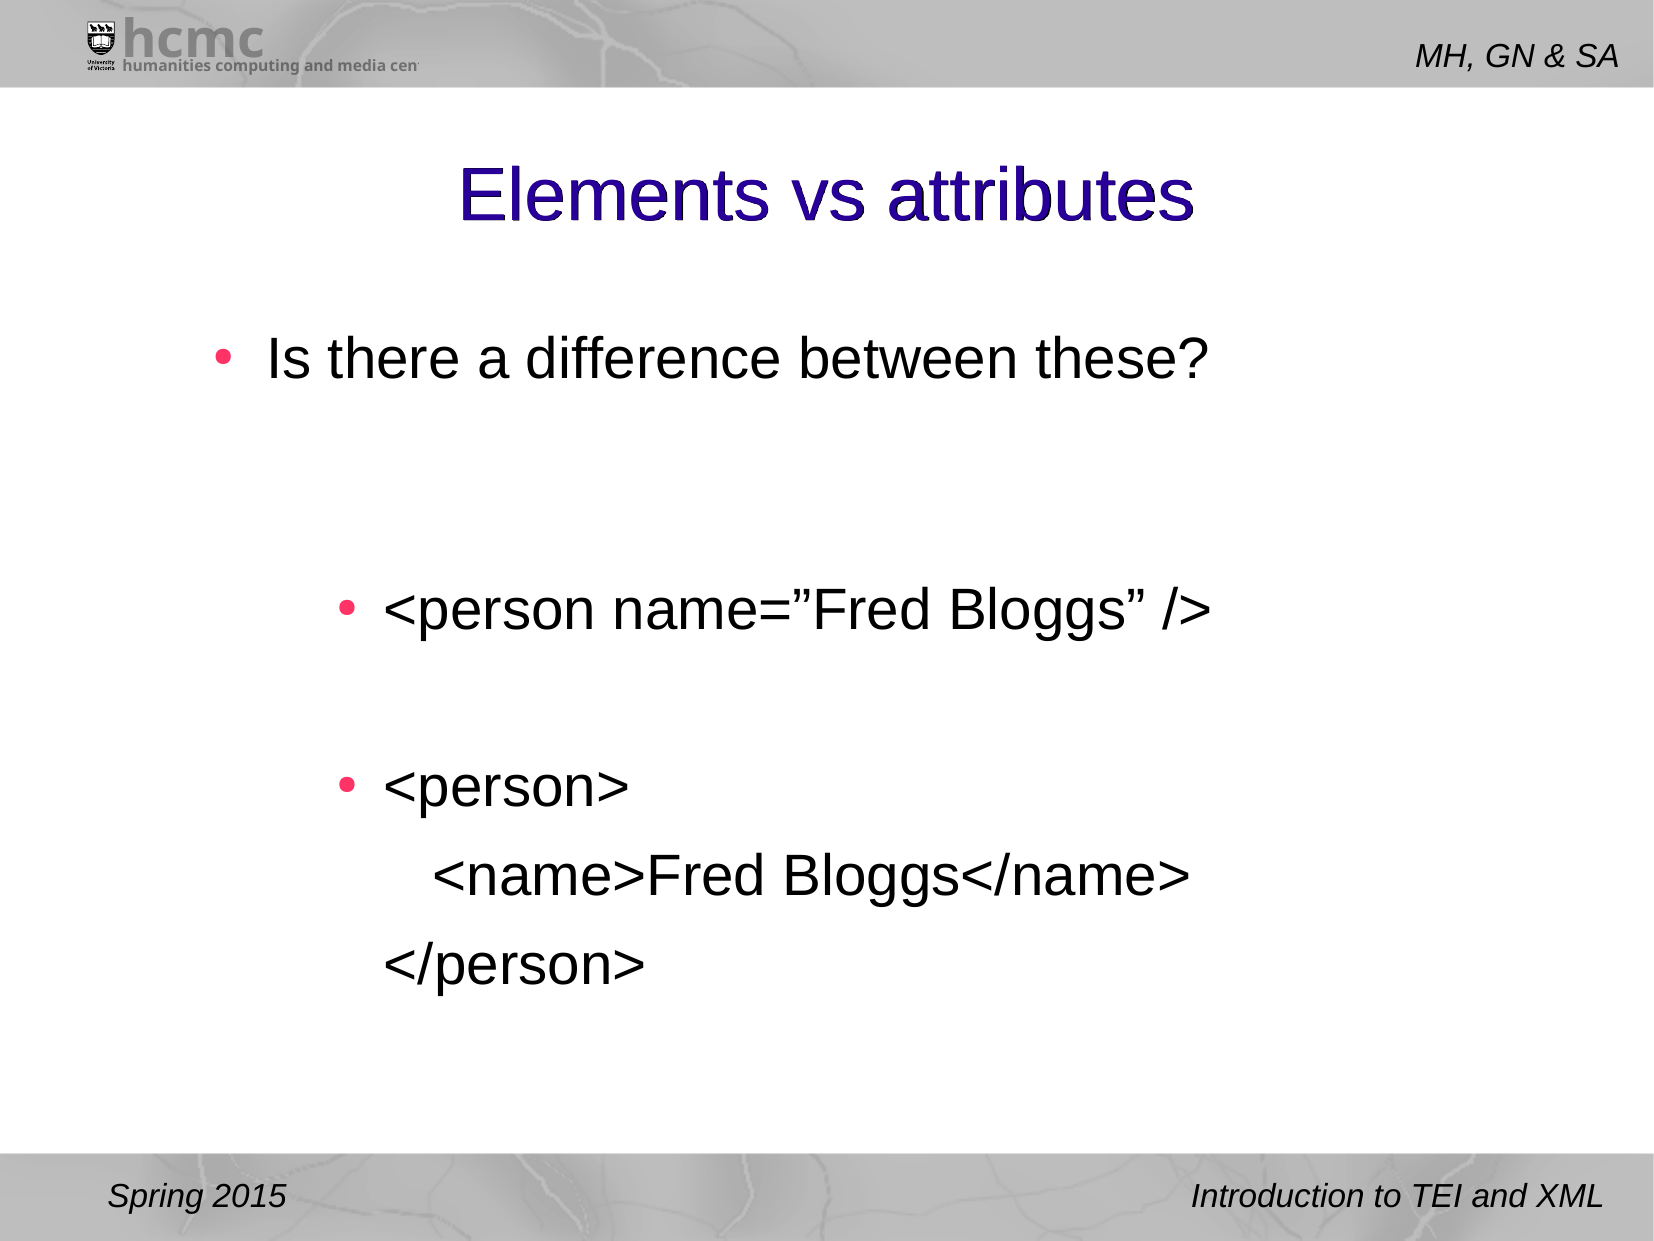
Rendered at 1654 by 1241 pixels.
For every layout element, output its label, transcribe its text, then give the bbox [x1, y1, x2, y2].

title Elements vs attributes [118, 90, 1536, 298]
list Is there a difference between these? <person name=”Fred Bloggs” /> <person> <name>Fred Bloggs</name> </person> [147, 325, 1506, 1045]
picture [0, 0, 1654, 1241]
